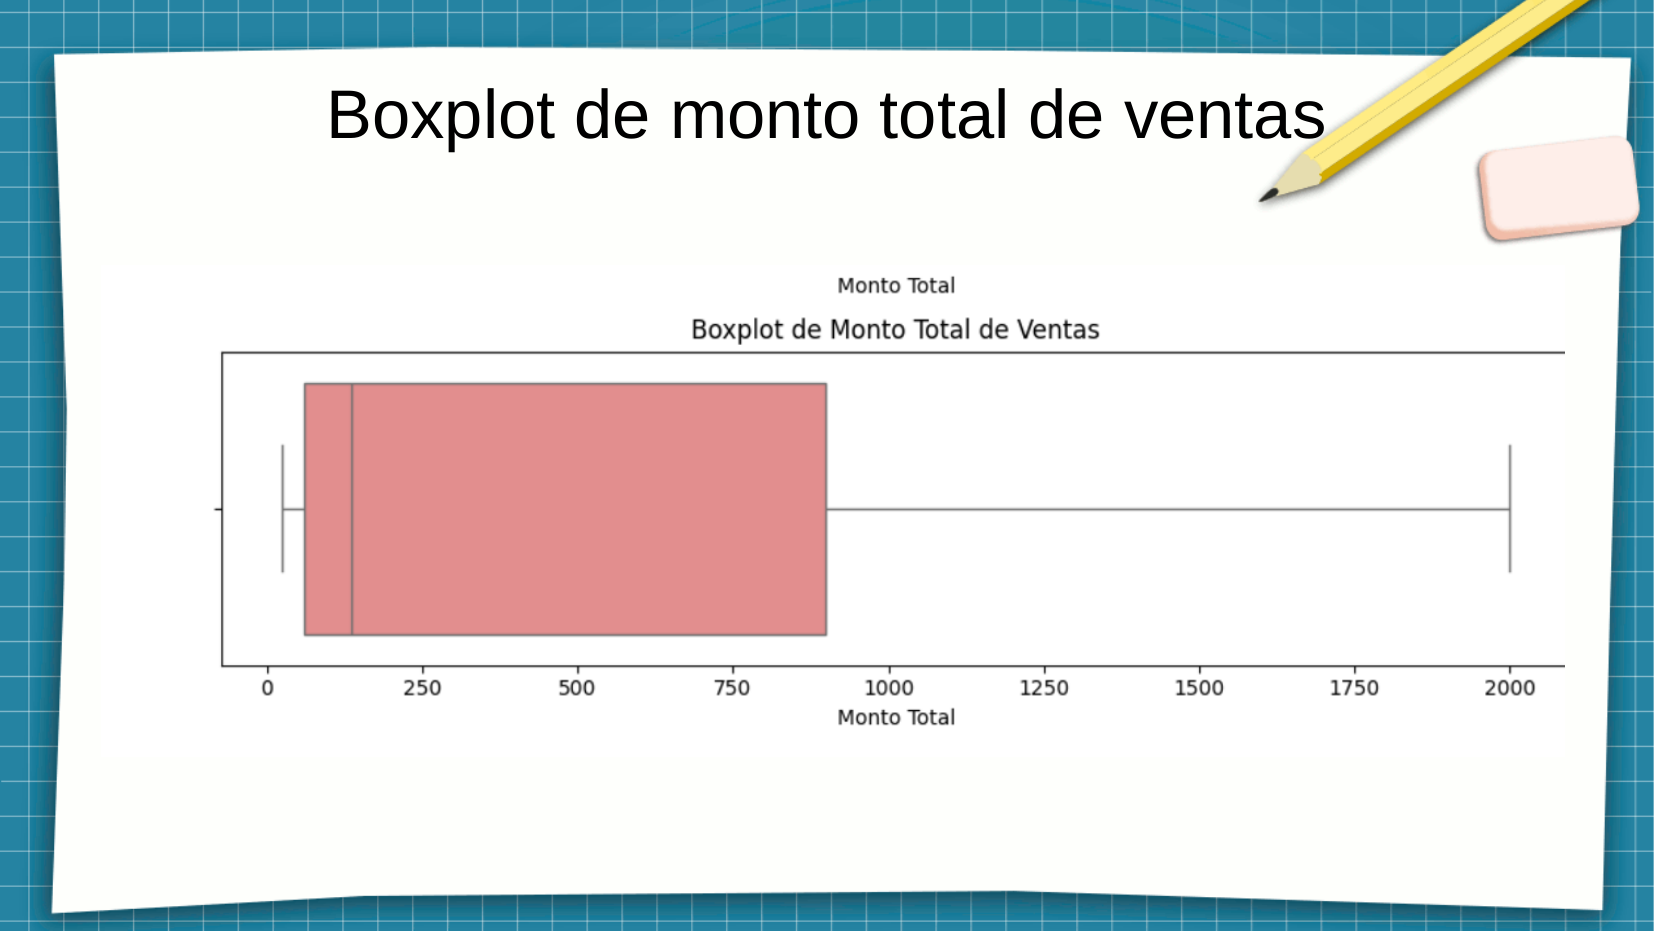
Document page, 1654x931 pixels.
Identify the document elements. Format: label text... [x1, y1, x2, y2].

picture [0, 0, 1654, 931]
title Boxplot de monto total de ventas [82, 37, 1571, 193]
